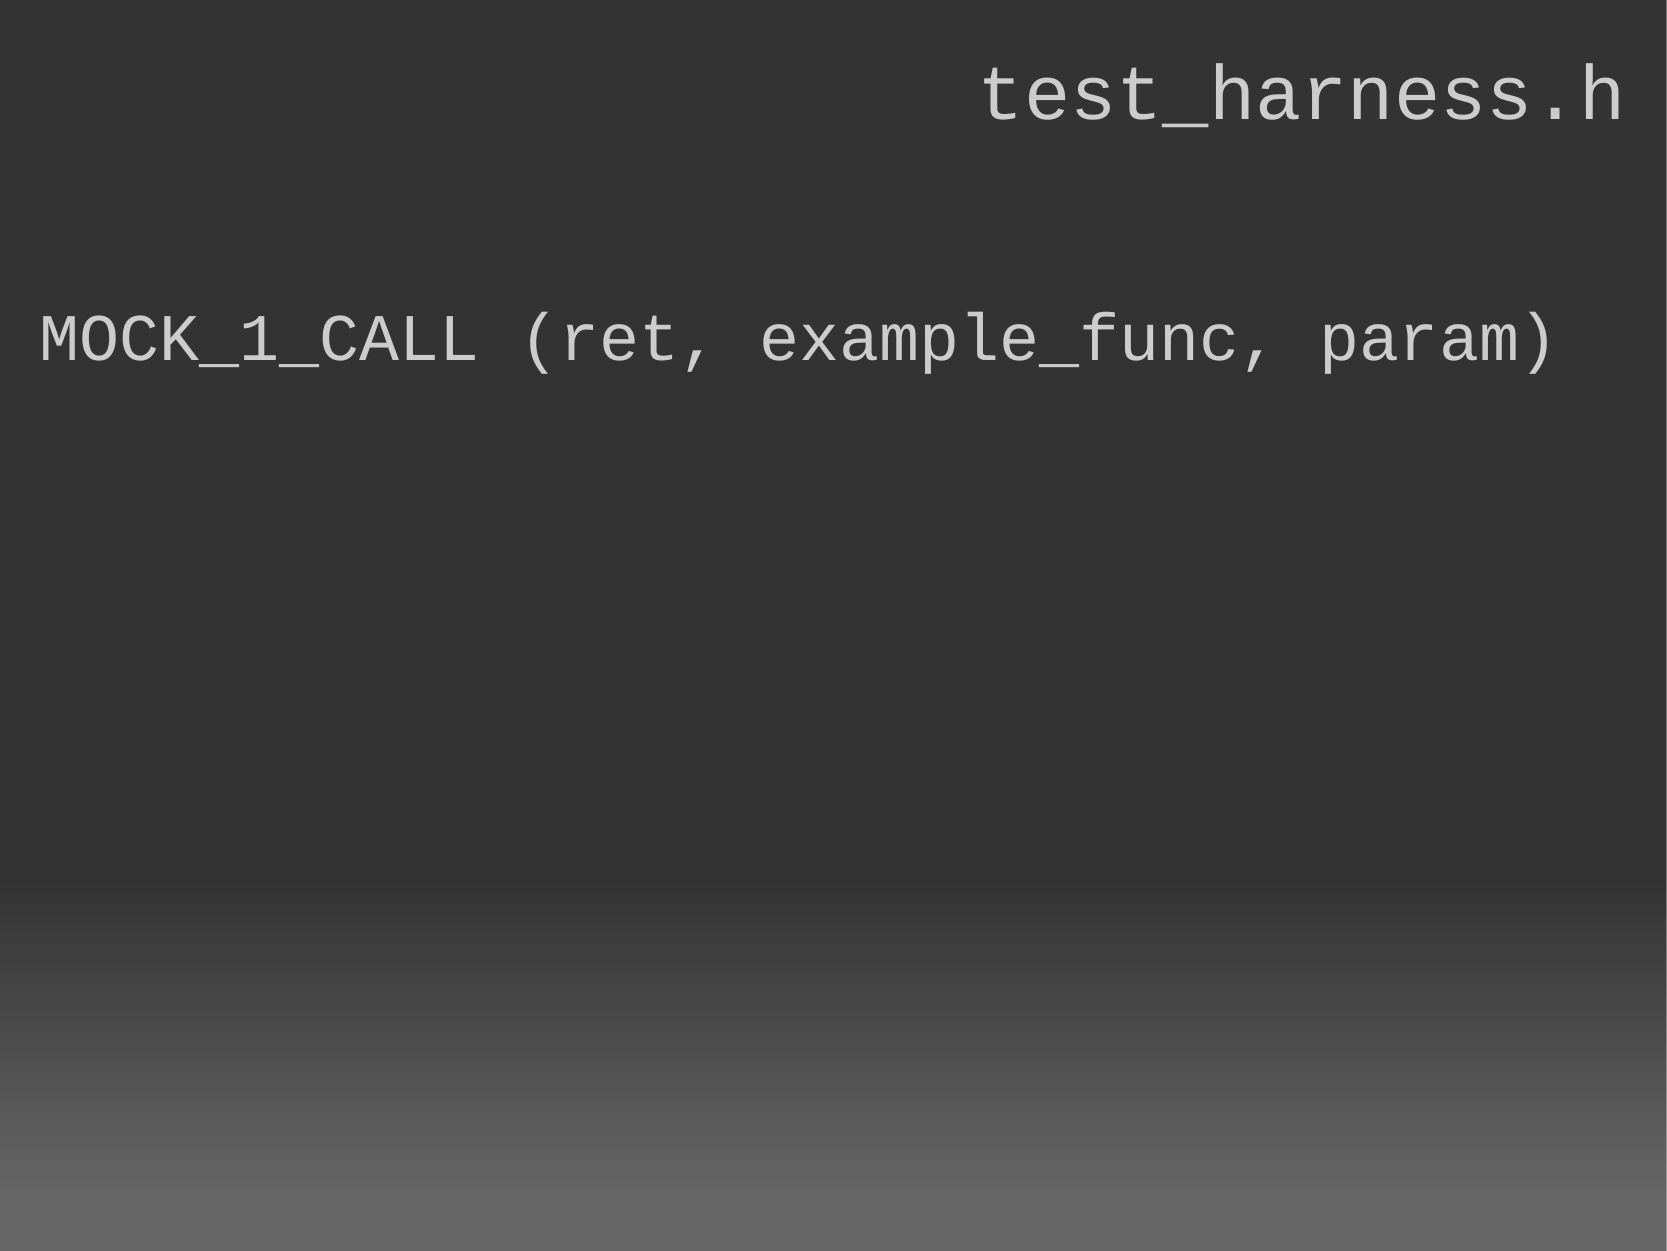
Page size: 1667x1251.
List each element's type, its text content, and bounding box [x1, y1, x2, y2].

picture [0, 0, 1667, 1251]
list MOCK_1_CALL (ret, example_func, param) [39, 299, 1626, 1203]
title test_harness.h [39, 49, 1626, 240]
